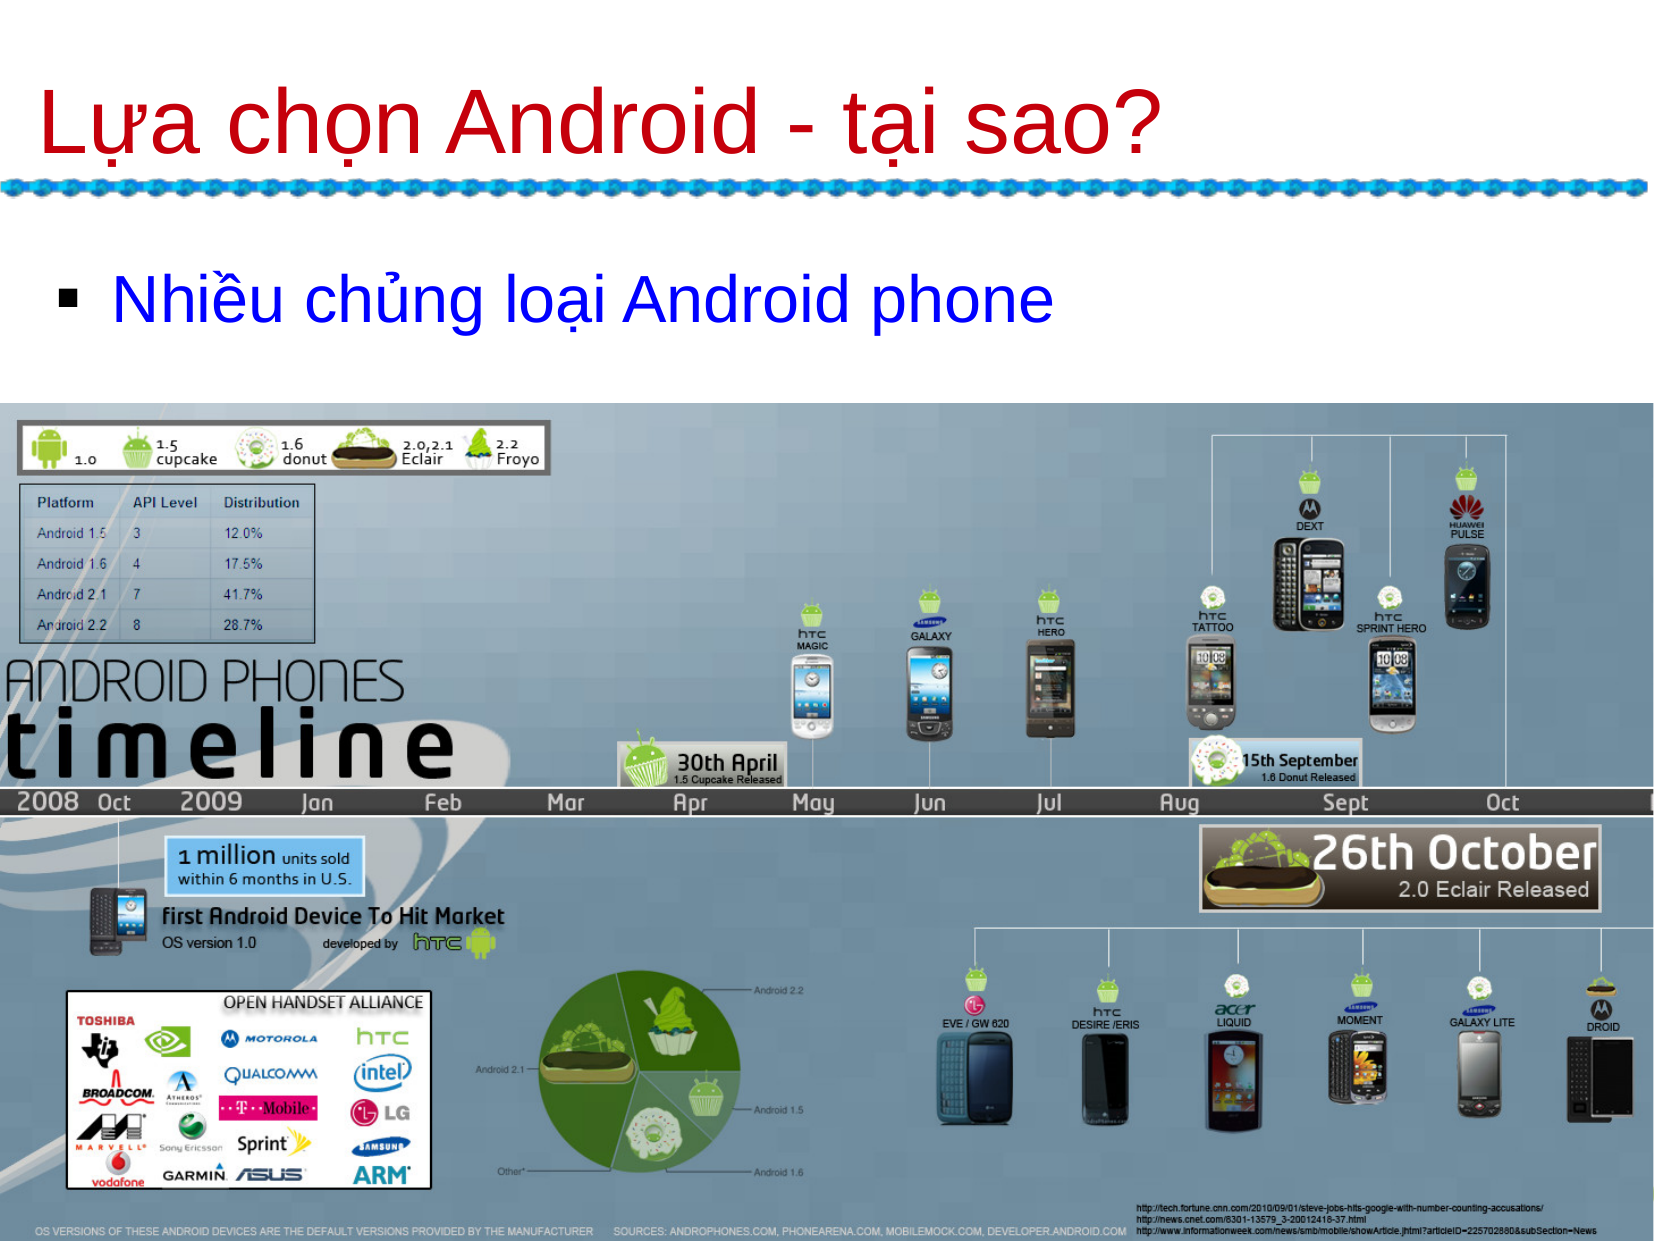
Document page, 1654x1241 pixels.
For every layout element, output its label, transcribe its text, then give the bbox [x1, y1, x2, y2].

picture [0, 403, 1654, 1241]
list Nhiều chủng loại Android phone [41, 262, 1654, 403]
picture [0, 178, 37, 199]
title Lựa chọn Android - tại sao? [37, 37, 1651, 208]
